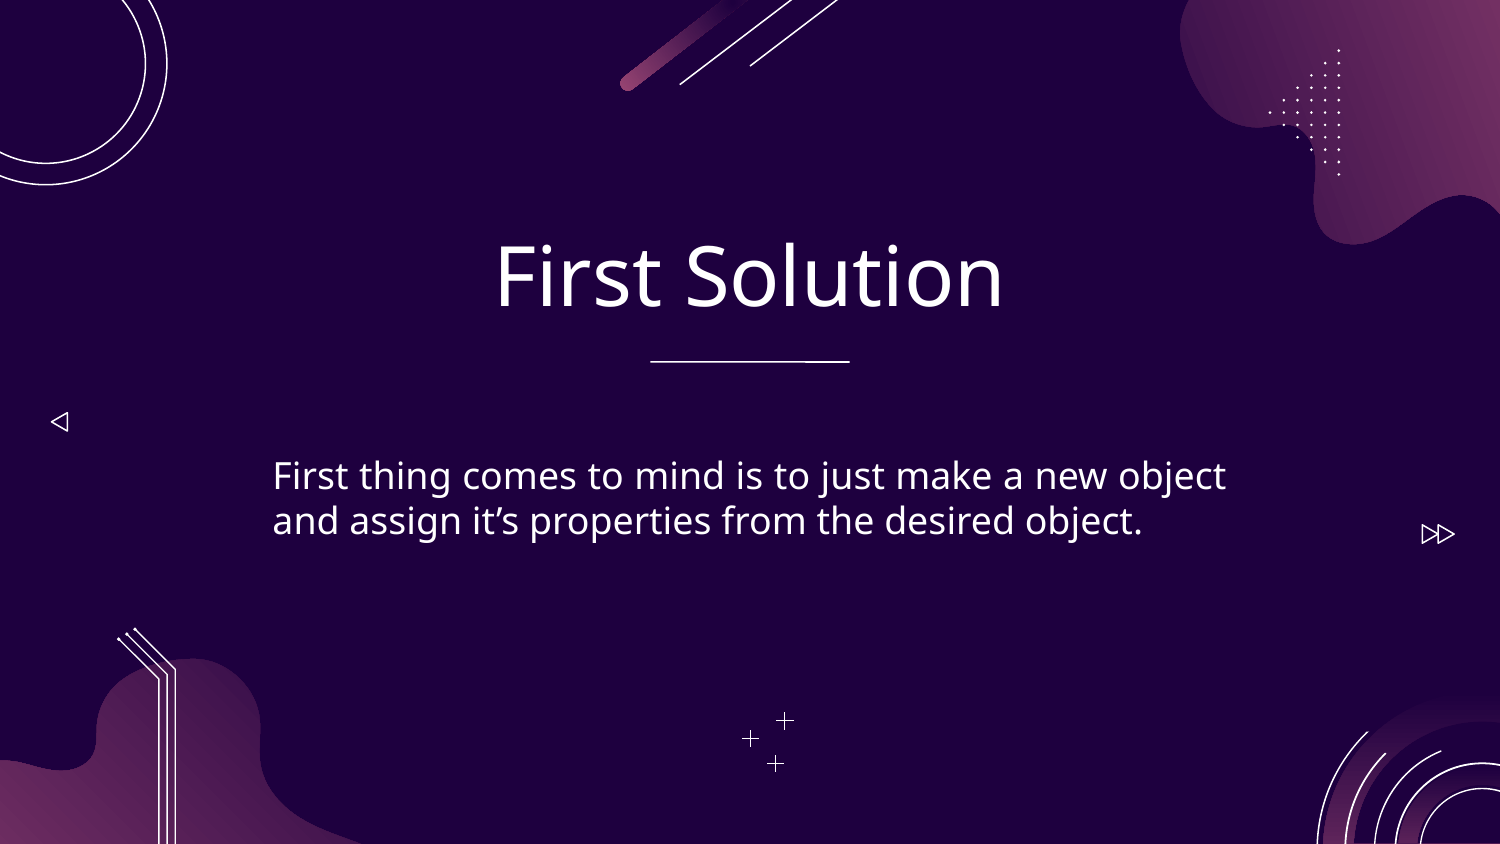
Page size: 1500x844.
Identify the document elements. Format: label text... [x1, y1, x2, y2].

text_box [776, 712, 794, 730]
text_box First thing comes to mind is to just make a new object and assign it’s properties from the desired object. [257, 393, 1243, 601]
text_box [133, 627, 176, 844]
text_box [124, 632, 168, 844]
text_box First Solution [257, 207, 1243, 348]
text_box [767, 755, 784, 772]
text_box [742, 730, 759, 747]
text_box [116, 637, 160, 844]
